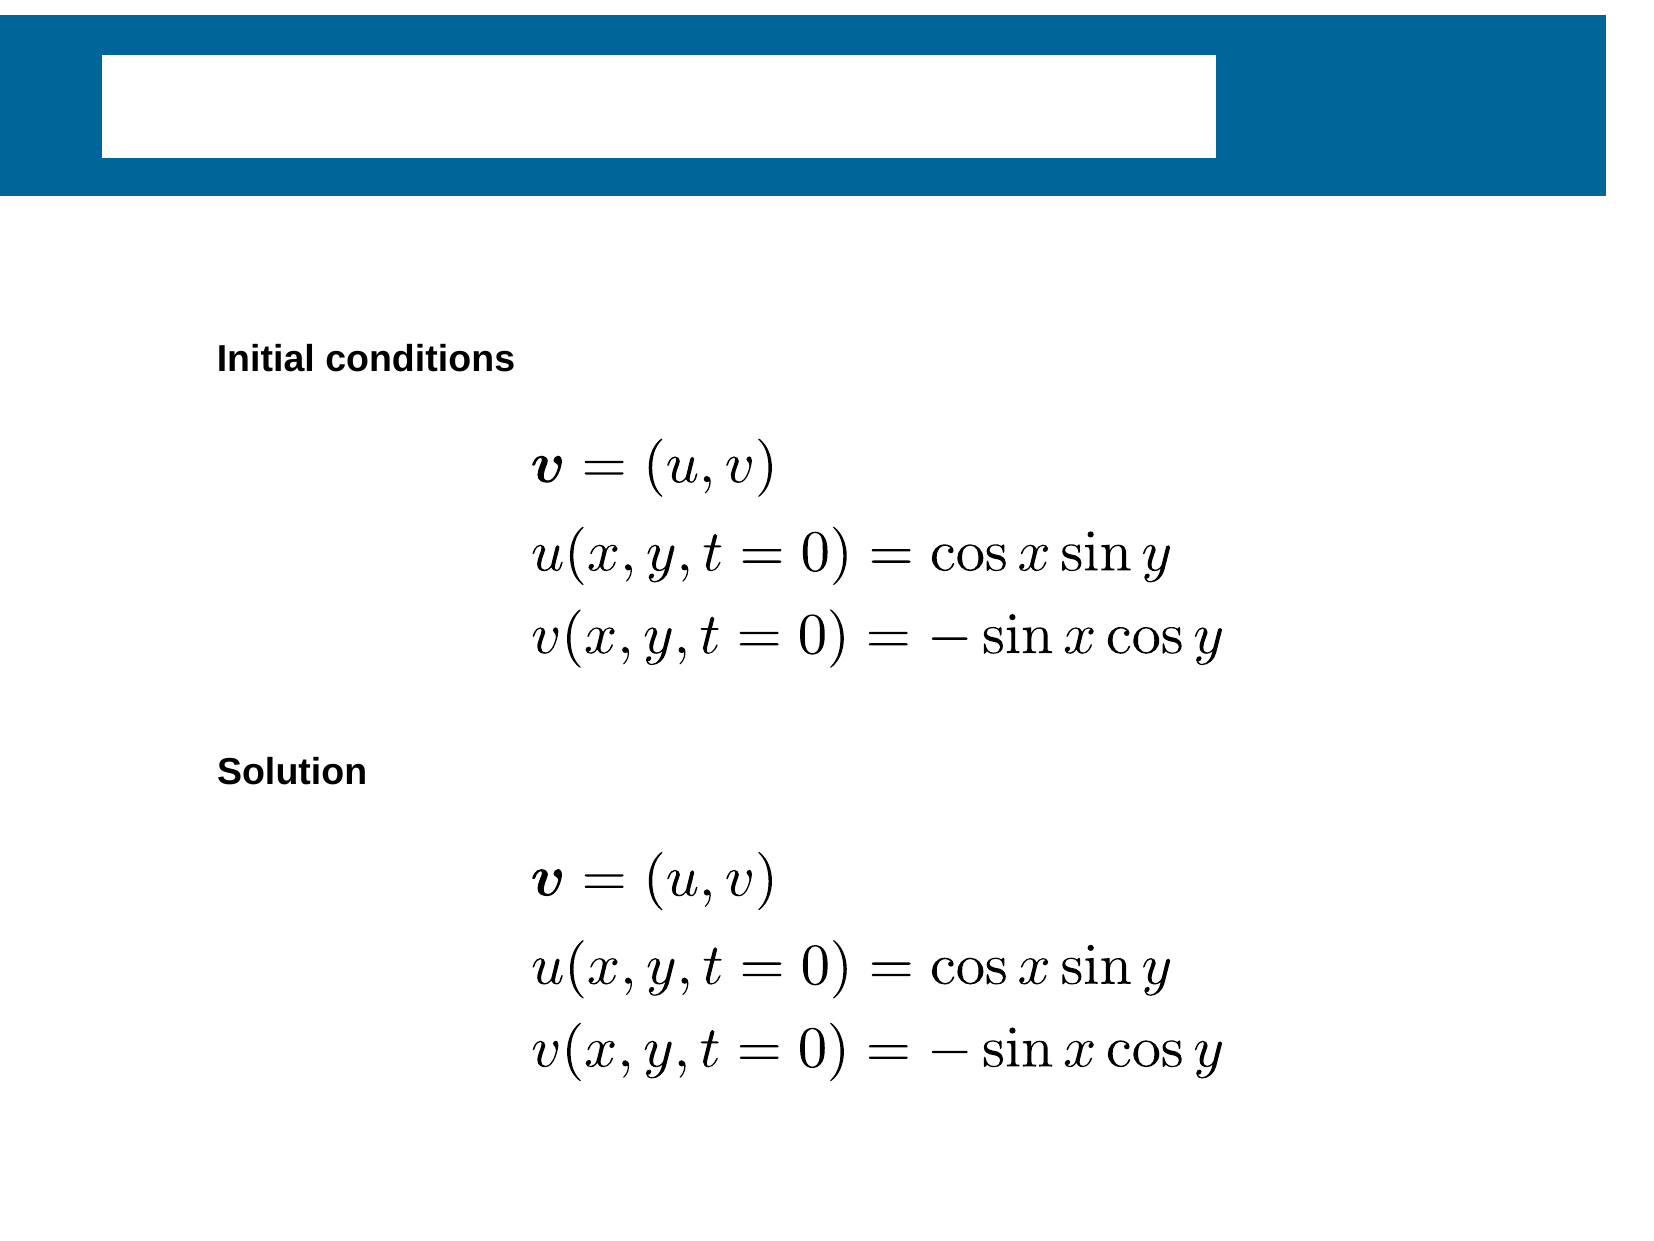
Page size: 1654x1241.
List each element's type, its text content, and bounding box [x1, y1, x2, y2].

title Taylor-Green vortex in 2D [101, 2, 1591, 211]
text_box [530, 526, 1173, 586]
text_box [530, 940, 1173, 999]
text_box [531, 609, 1225, 668]
text_box [531, 1022, 1225, 1082]
text_box Initial conditions [202, 330, 938, 387]
text_box Solution [202, 743, 938, 801]
text_box [1591, 15, 1606, 196]
text_box [0, 15, 101, 196]
text_box [530, 438, 778, 497]
text_box [530, 851, 778, 911]
